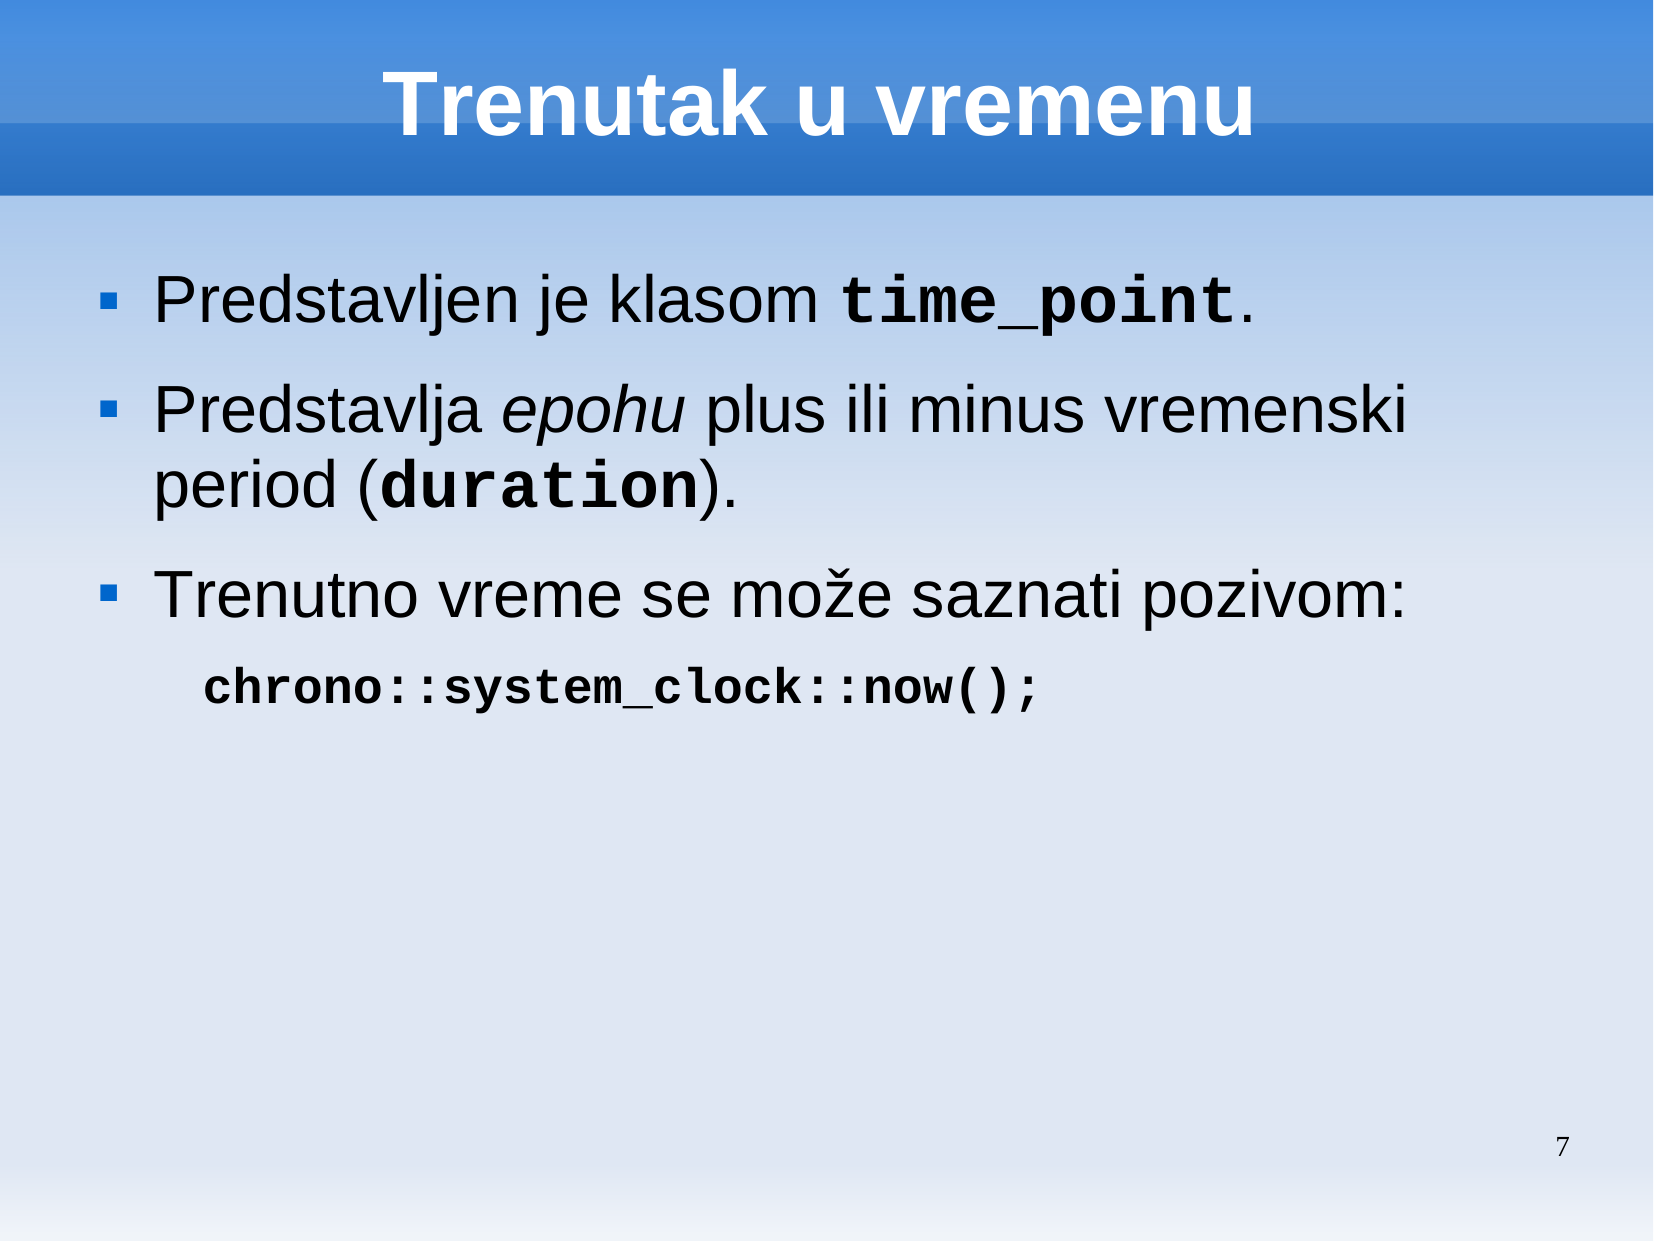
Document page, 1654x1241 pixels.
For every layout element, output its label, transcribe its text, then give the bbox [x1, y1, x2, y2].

title Trenutak u vremenu [76, 0, 1565, 208]
list Predstavljen je klasom time_point. Predstavlja epohu plus ili minus vremenski period (duration). Trenutno vreme se može saznati pozivom: chrono::system_clock::now(); [82, 262, 1571, 1082]
picture [0, 0, 1654, 1241]
